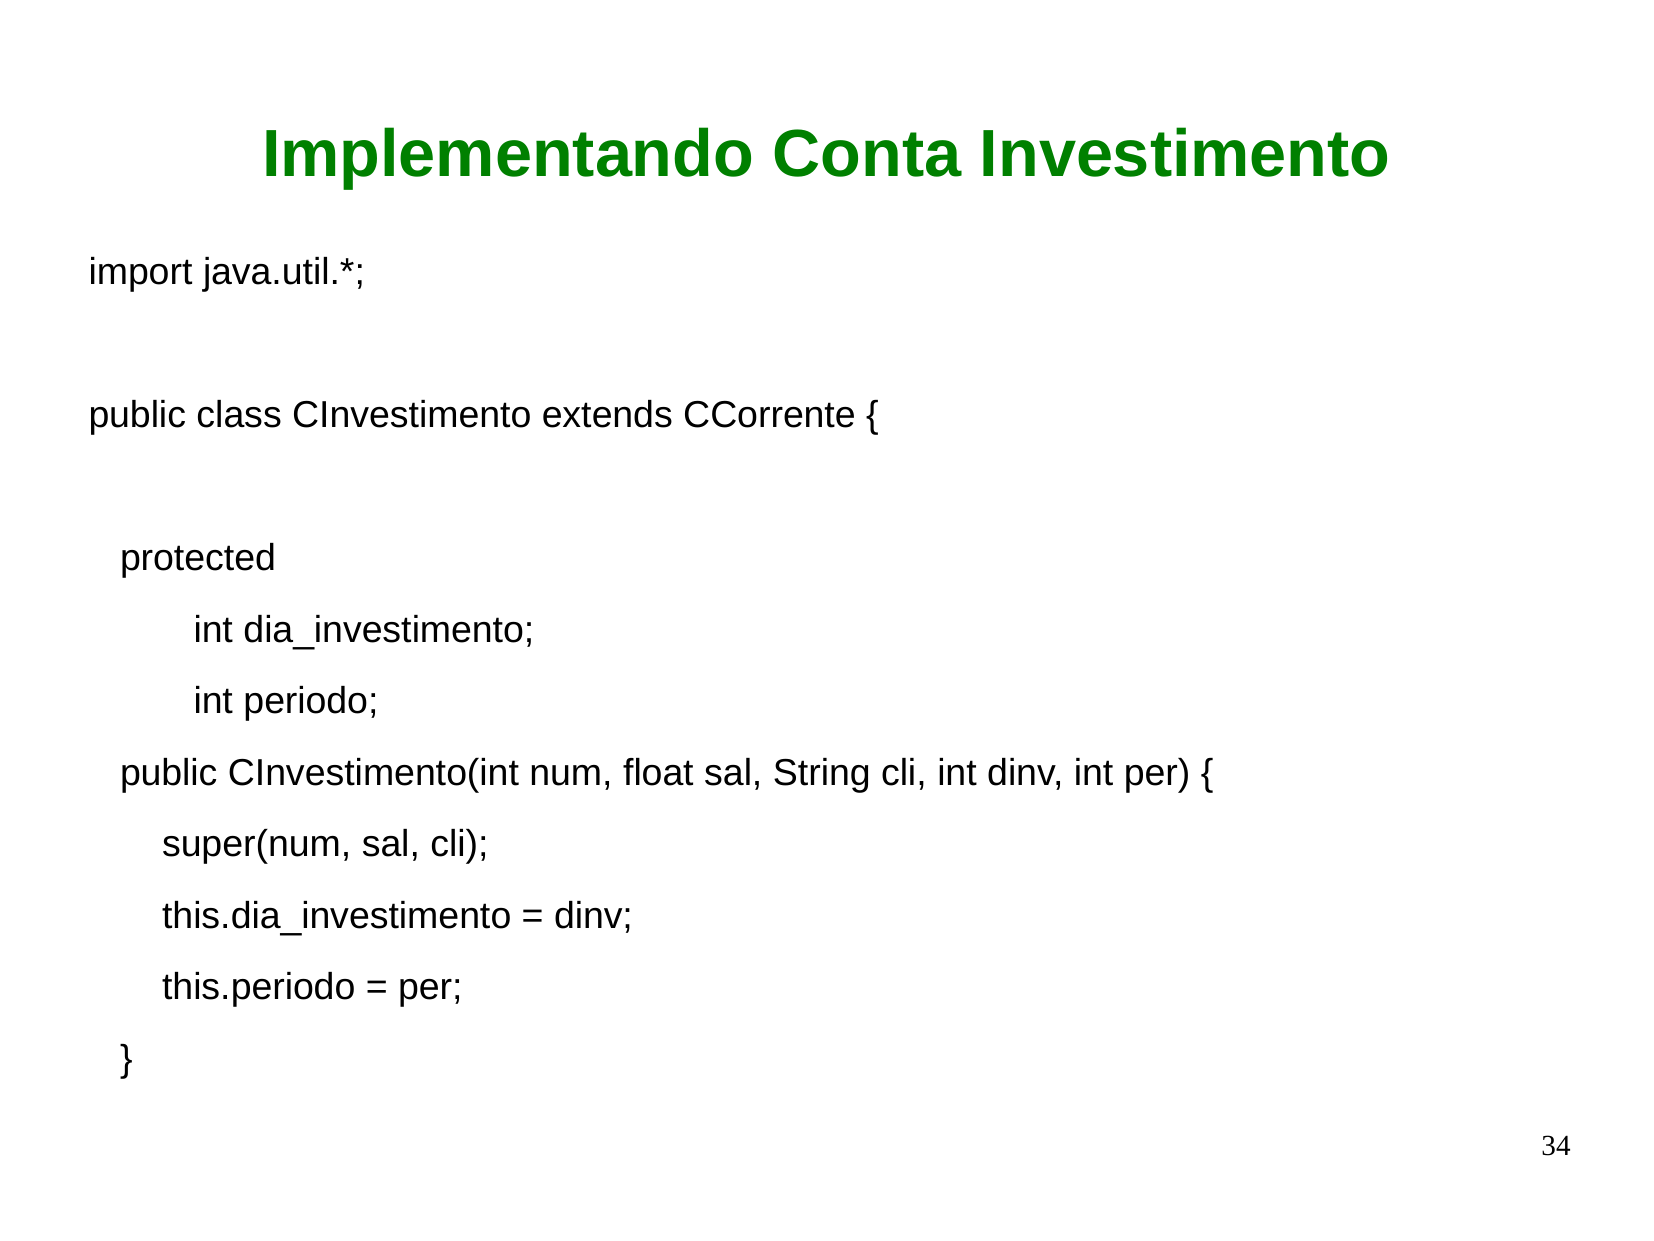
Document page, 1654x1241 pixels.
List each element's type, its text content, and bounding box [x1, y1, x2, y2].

list import java.util.*; public class CInvestimento extends CCorrente { protected int dia_investimento; int periodo; public CInvestimento(int num, float sal, String cli, int dinv, int per) { super(num, sal, cli); this.dia_investimento = dinv; this.periodo = per; } [88, 250, 1577, 1151]
title Implementando Conta Investimento [82, 49, 1571, 257]
